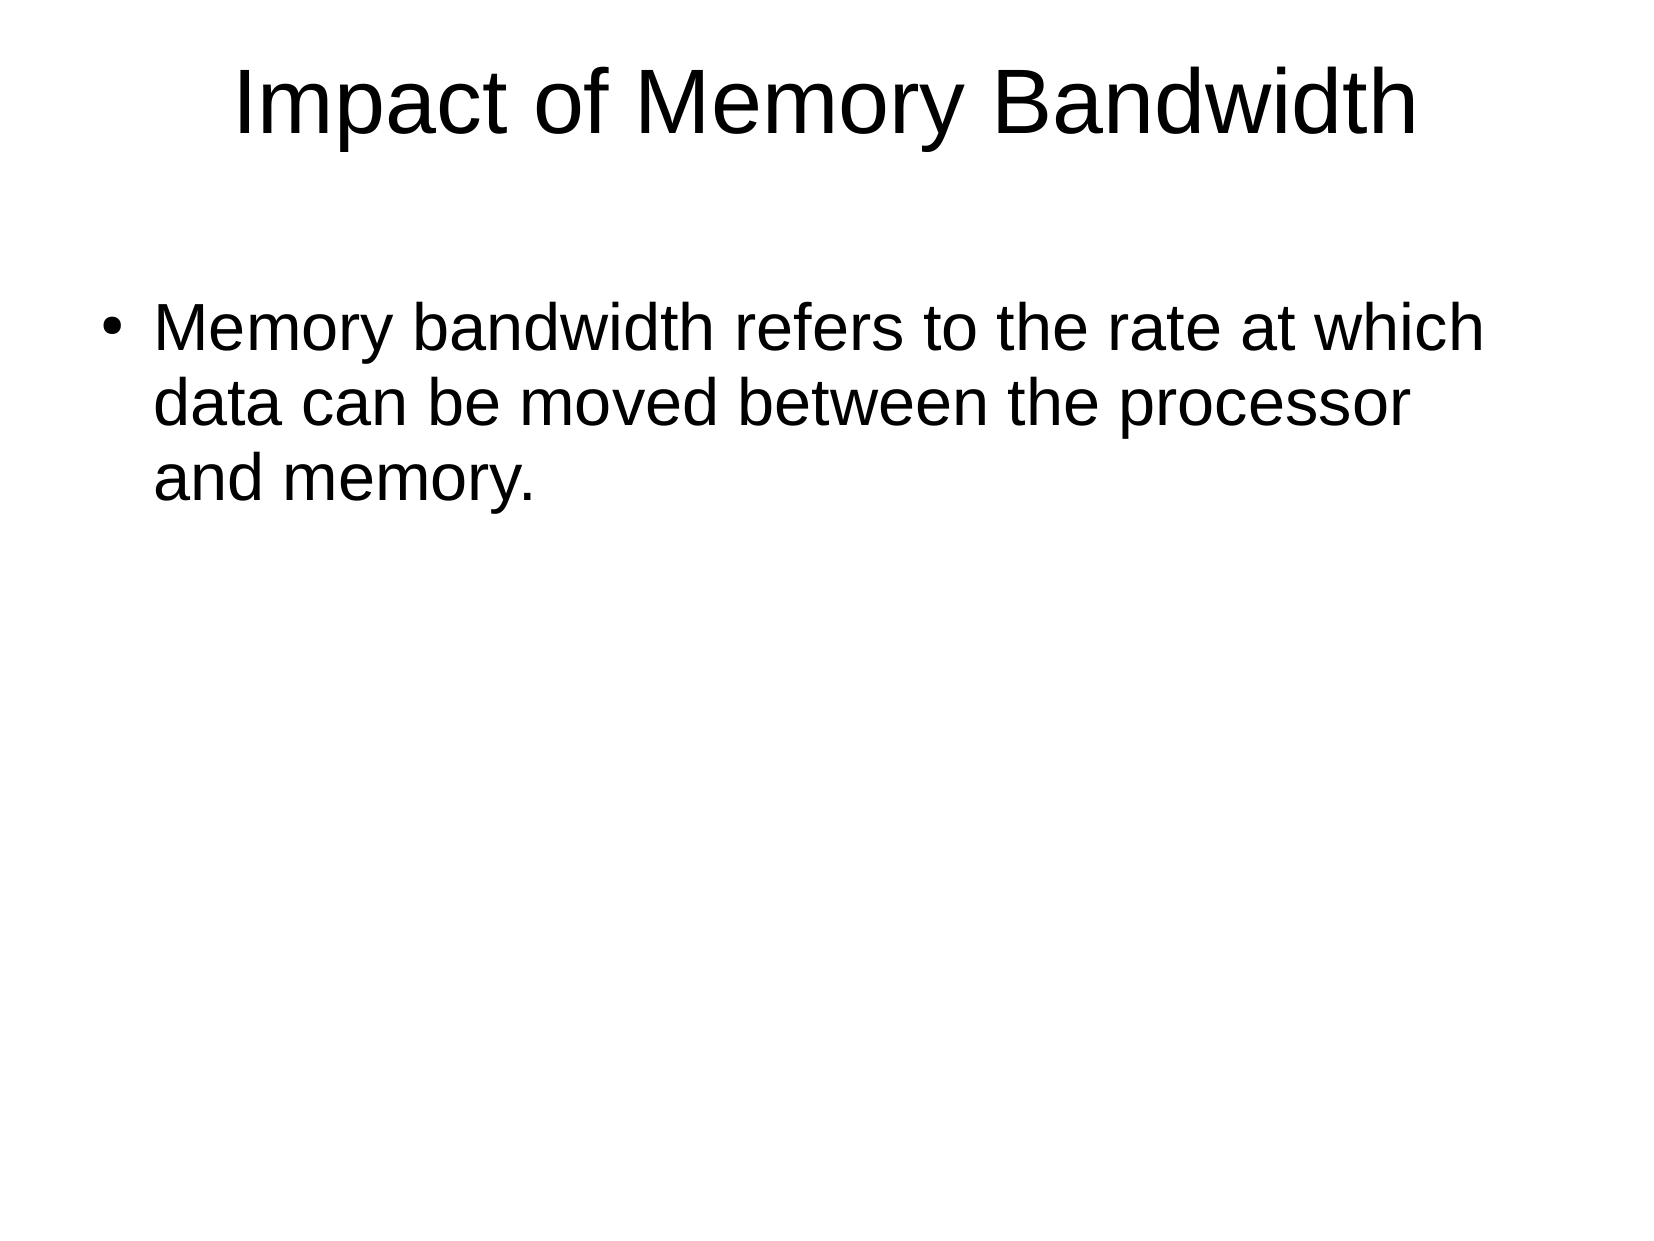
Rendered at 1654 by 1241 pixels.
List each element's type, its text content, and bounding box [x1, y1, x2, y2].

title Impact of Memory Bandwidth [82, 49, 1571, 257]
list Memory bandwidth refers to the rate at which data can be moved between the processor and memory. [82, 290, 1538, 1010]
